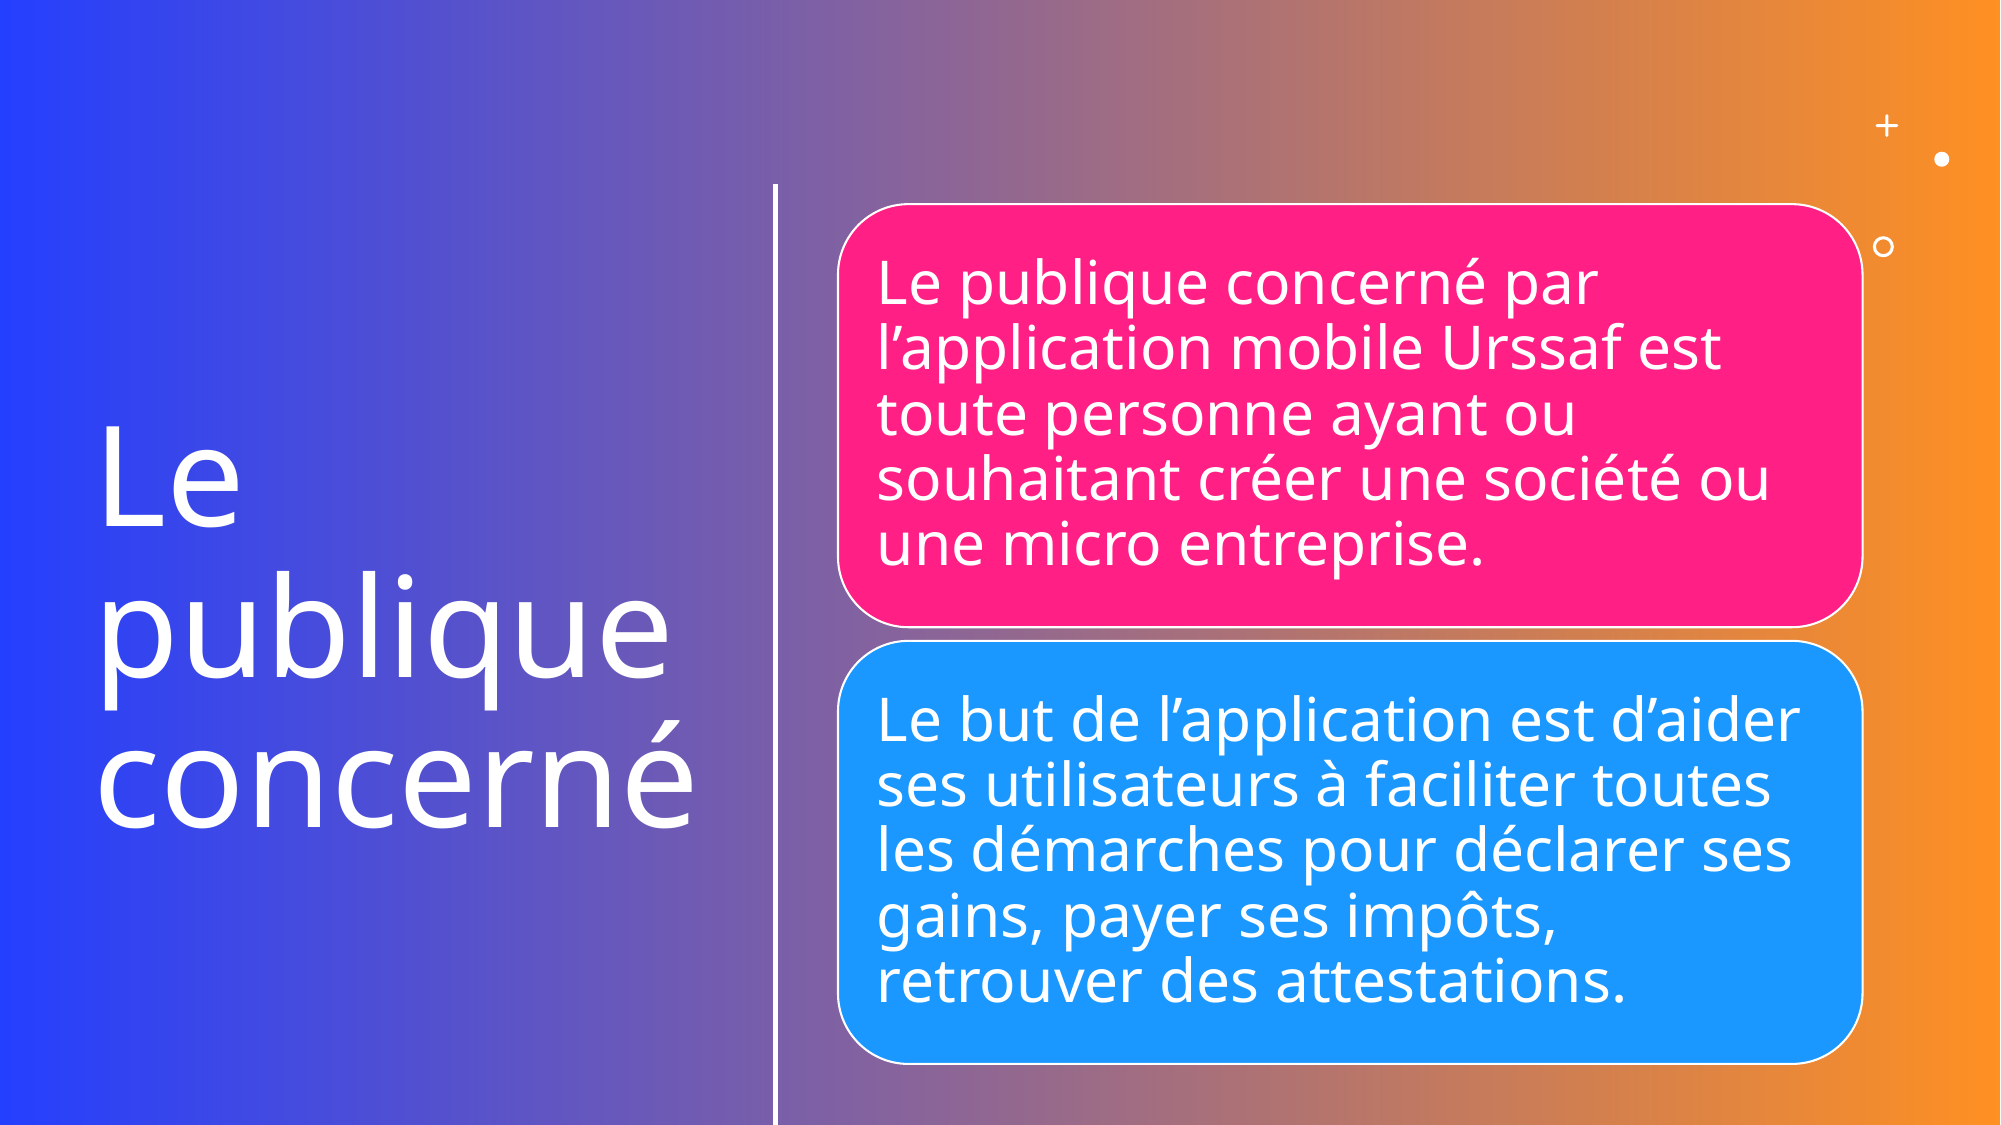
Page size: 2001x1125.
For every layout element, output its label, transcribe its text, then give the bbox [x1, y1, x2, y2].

text_box Le publique concerné par l’application mobile Urssaf est toute personne ayant ou souhaitant créer une société ou une micro entreprise. [837, 204, 1863, 628]
text_box Le but de l’application est d’aider ses utilisateurs à faciliter toutes les démarches pour déclarer ses gains, payer ses impôts, retrouver des attestations. [837, 640, 1863, 1064]
text_box [0, 0, 2000, 1125]
title Le publique concerné [78, 174, 725, 1091]
